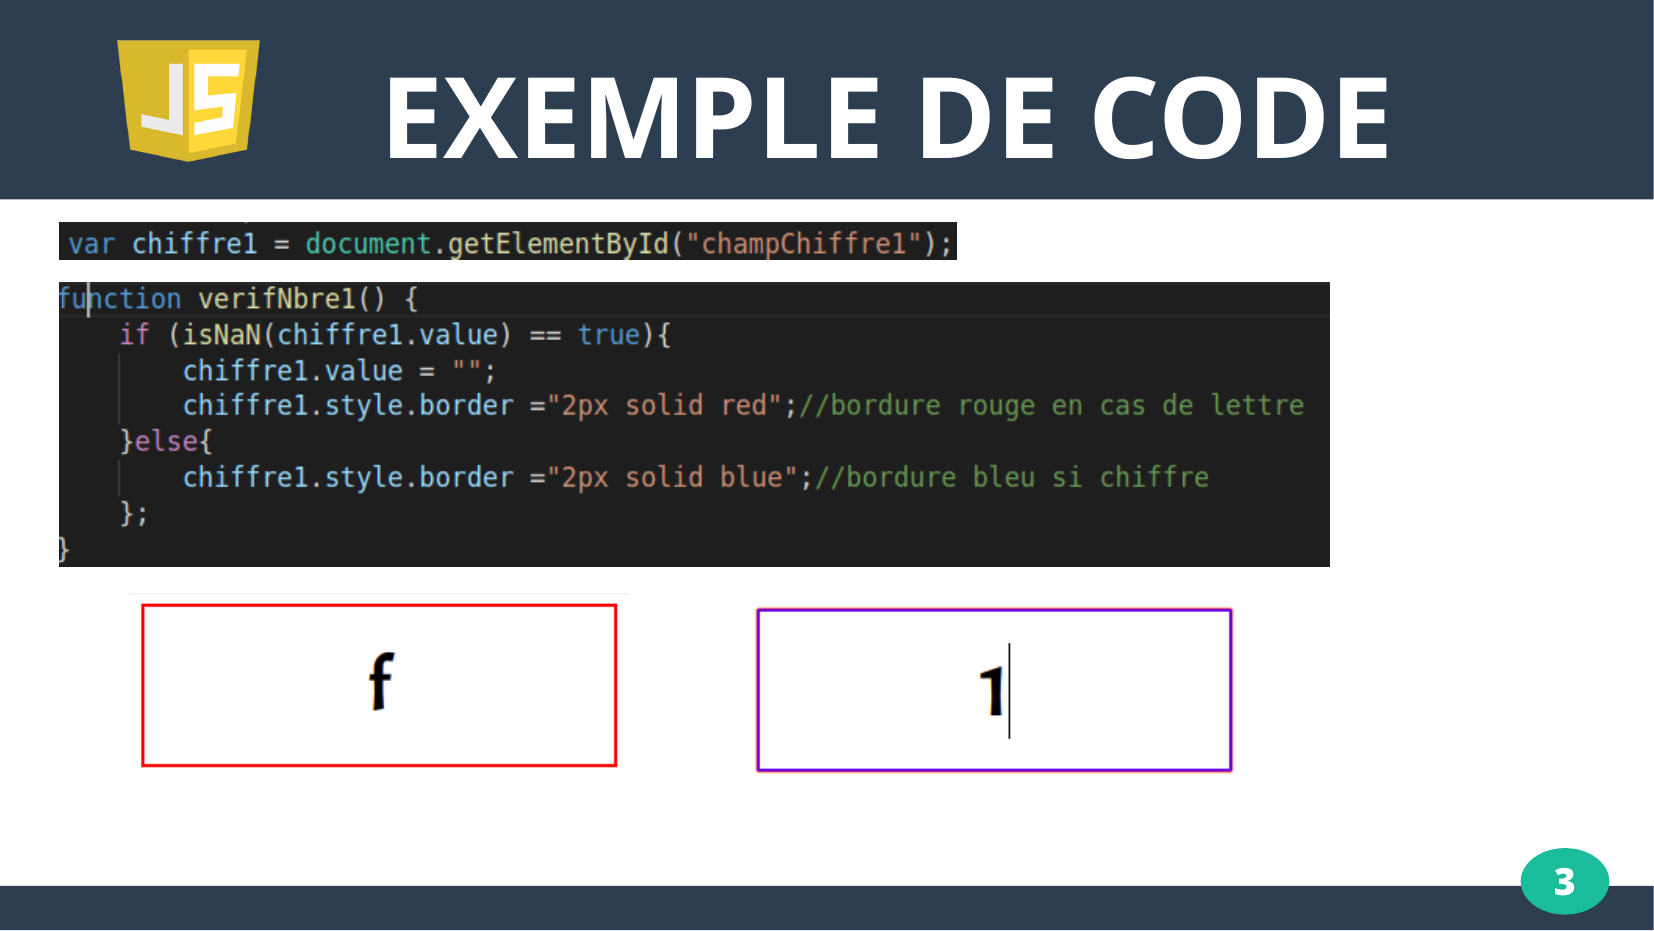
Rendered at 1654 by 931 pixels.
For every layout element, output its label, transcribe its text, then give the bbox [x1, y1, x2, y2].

picture [59, 222, 957, 260]
text_box EXEMPLE DE CODE [250, 30, 1524, 178]
picture [28, 33, 349, 169]
picture [129, 593, 630, 780]
picture [59, 282, 1330, 567]
picture [732, 601, 1256, 780]
